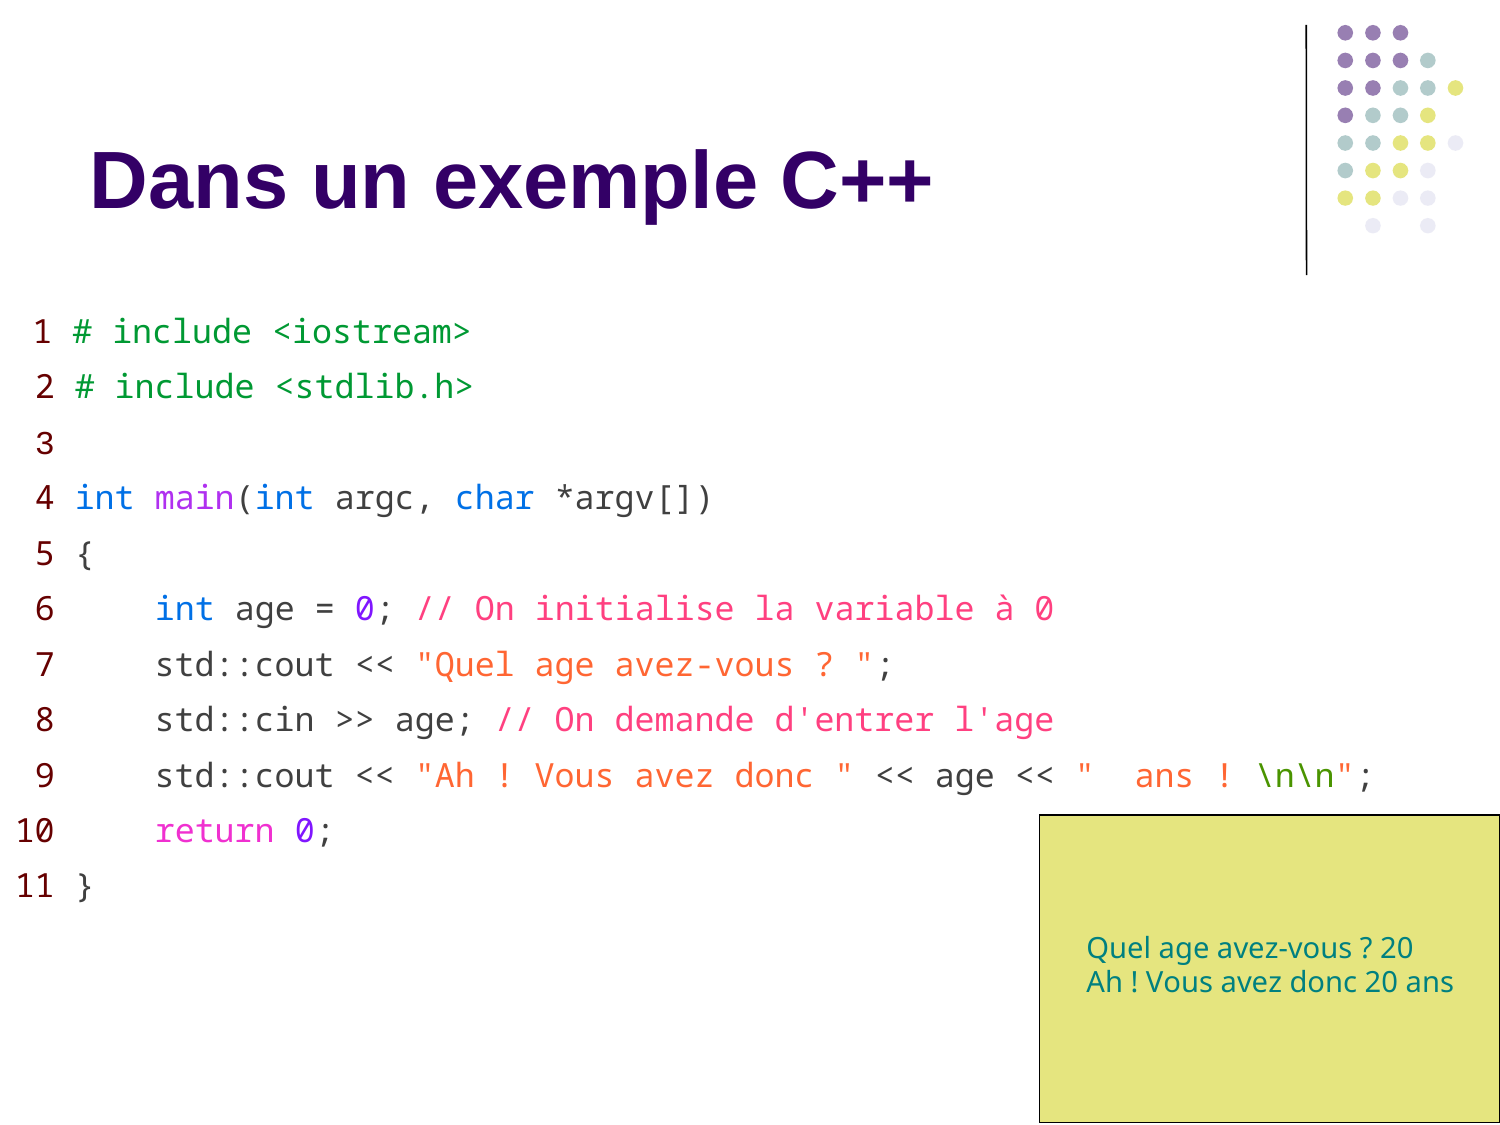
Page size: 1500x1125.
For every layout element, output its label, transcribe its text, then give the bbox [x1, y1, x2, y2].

text_box Quel age avez-vous ? 20 Ah ! Vous avez donc 20 ans [1071, 921, 1470, 1007]
title Dans un exemple C++ [74, 20, 1313, 233]
list 1 # include <iostream> 2 # include <stdlib.h> 3 4 int main(int argc, char *argv[]) 5 { 6 int age = 0; // On initialise la variable à 0 7 std::cout << "Quel age avez-vous ? "; 8 std::cin >> age; // On demande d'entrer l'age 9 std::cout << "Ah ! Vous avez donc " << age << " ans ! \n\n"; 10 return 0; 11 } [0, 302, 1469, 1083]
text_box [1039, 814, 1500, 1123]
